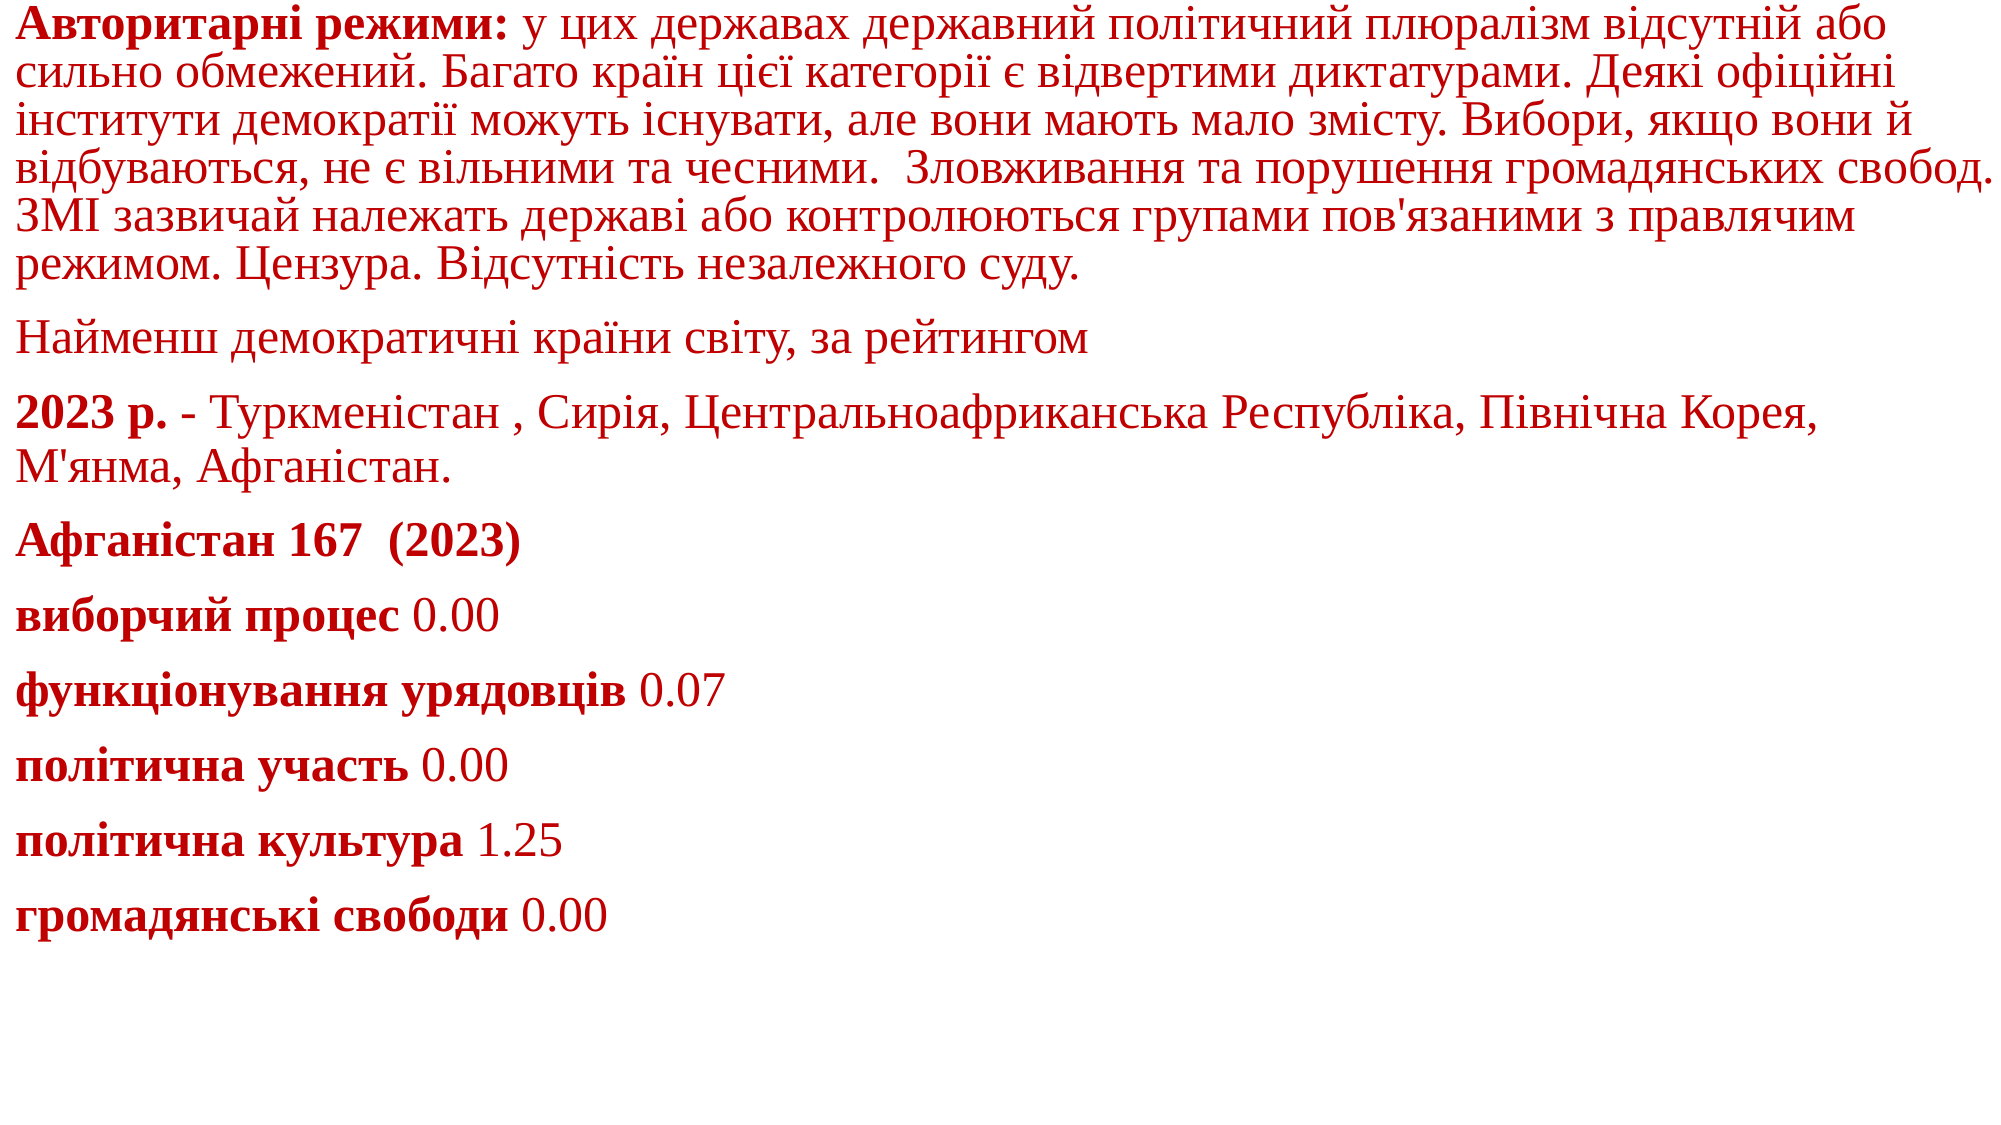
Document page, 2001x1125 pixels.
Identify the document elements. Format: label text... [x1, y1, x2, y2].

list Авторитарні режими: у цих державах державний політичний плюралізм відсутній або сильно обмежений. Багато країн цієї категорії є відвертими диктатурами. Деякі офіційні інститути демократії можуть існувати, але вони мають мало змісту. Вибори, якщо вони й відбуваються, не є вільними та чесними. Зловживання та порушення громадянських свобод. ЗМІ зазвичай належать державі або контролюються групами пов'язаними з правлячим режимом. Цензура. Відсутність незалежного суду. Найменш демократичні країни світу, за рейтингом 2023 р. - Туркменістан , Сирія, Центральноафриканська Республіка, Північна Корея, М'янма, Афганістан. Афганістан 167 (2023) виборчий процес 0.00 функціонування урядовців 0.07 політична участь 0.00 політична культура 1.25 громадянські свободи 0.00 [0, 0, 2000, 1125]
